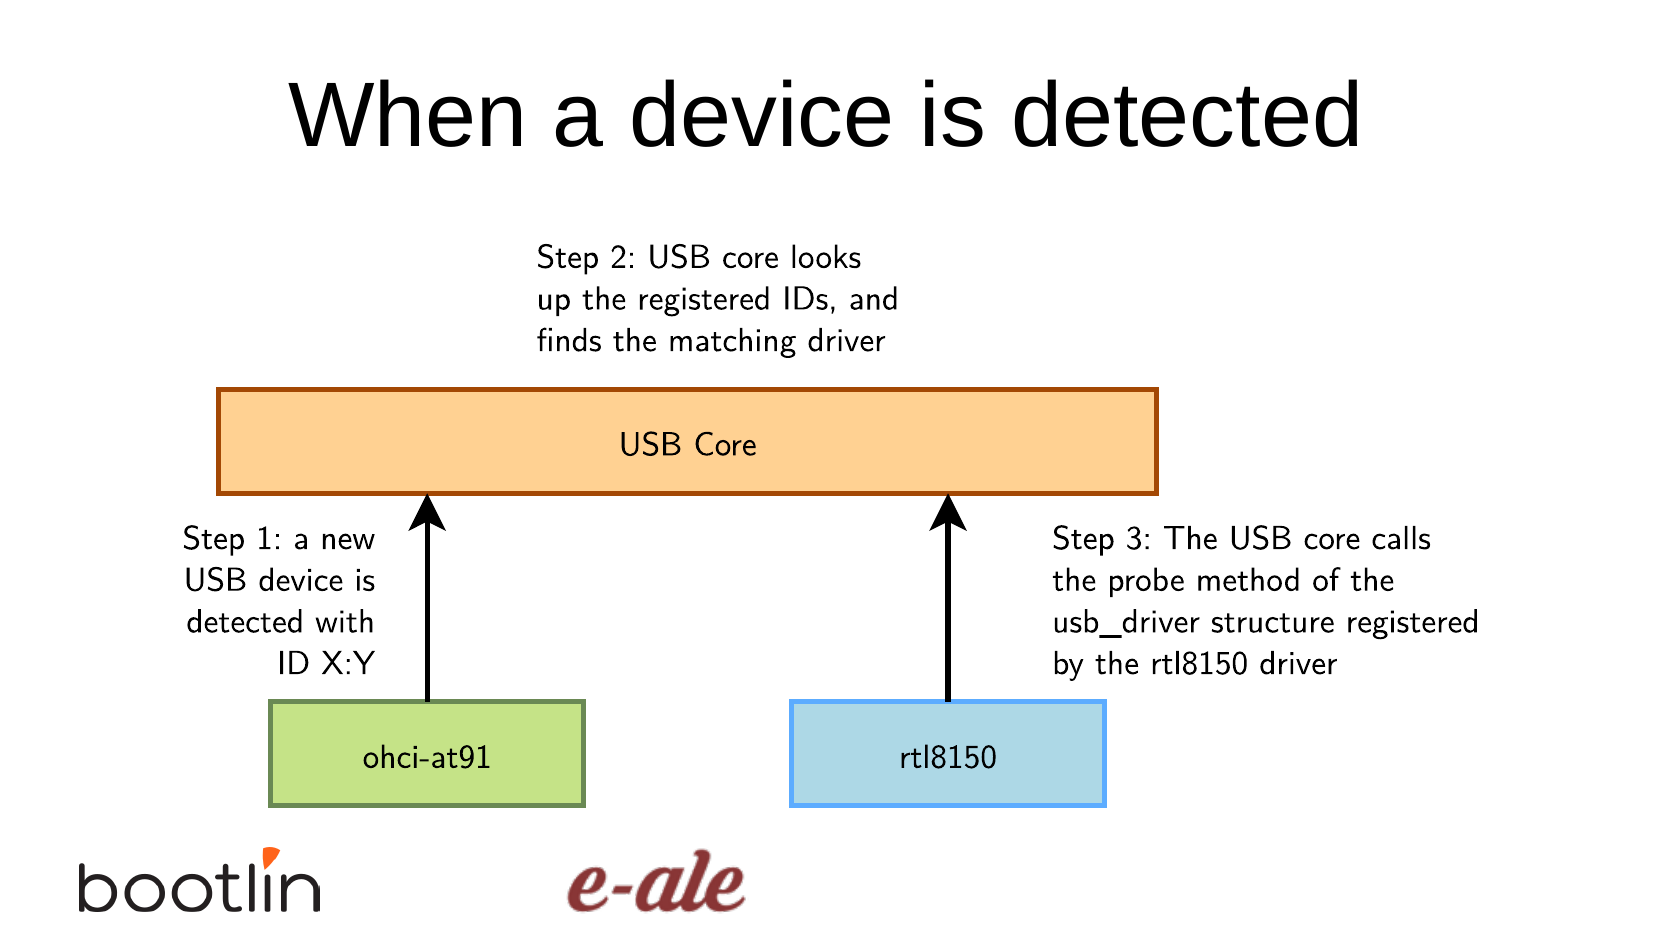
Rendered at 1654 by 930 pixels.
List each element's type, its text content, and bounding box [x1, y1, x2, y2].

text_box [180, 226, 1483, 811]
picture [565, 847, 749, 915]
picture [79, 847, 320, 912]
title When a device is detected [82, 37, 1571, 193]
